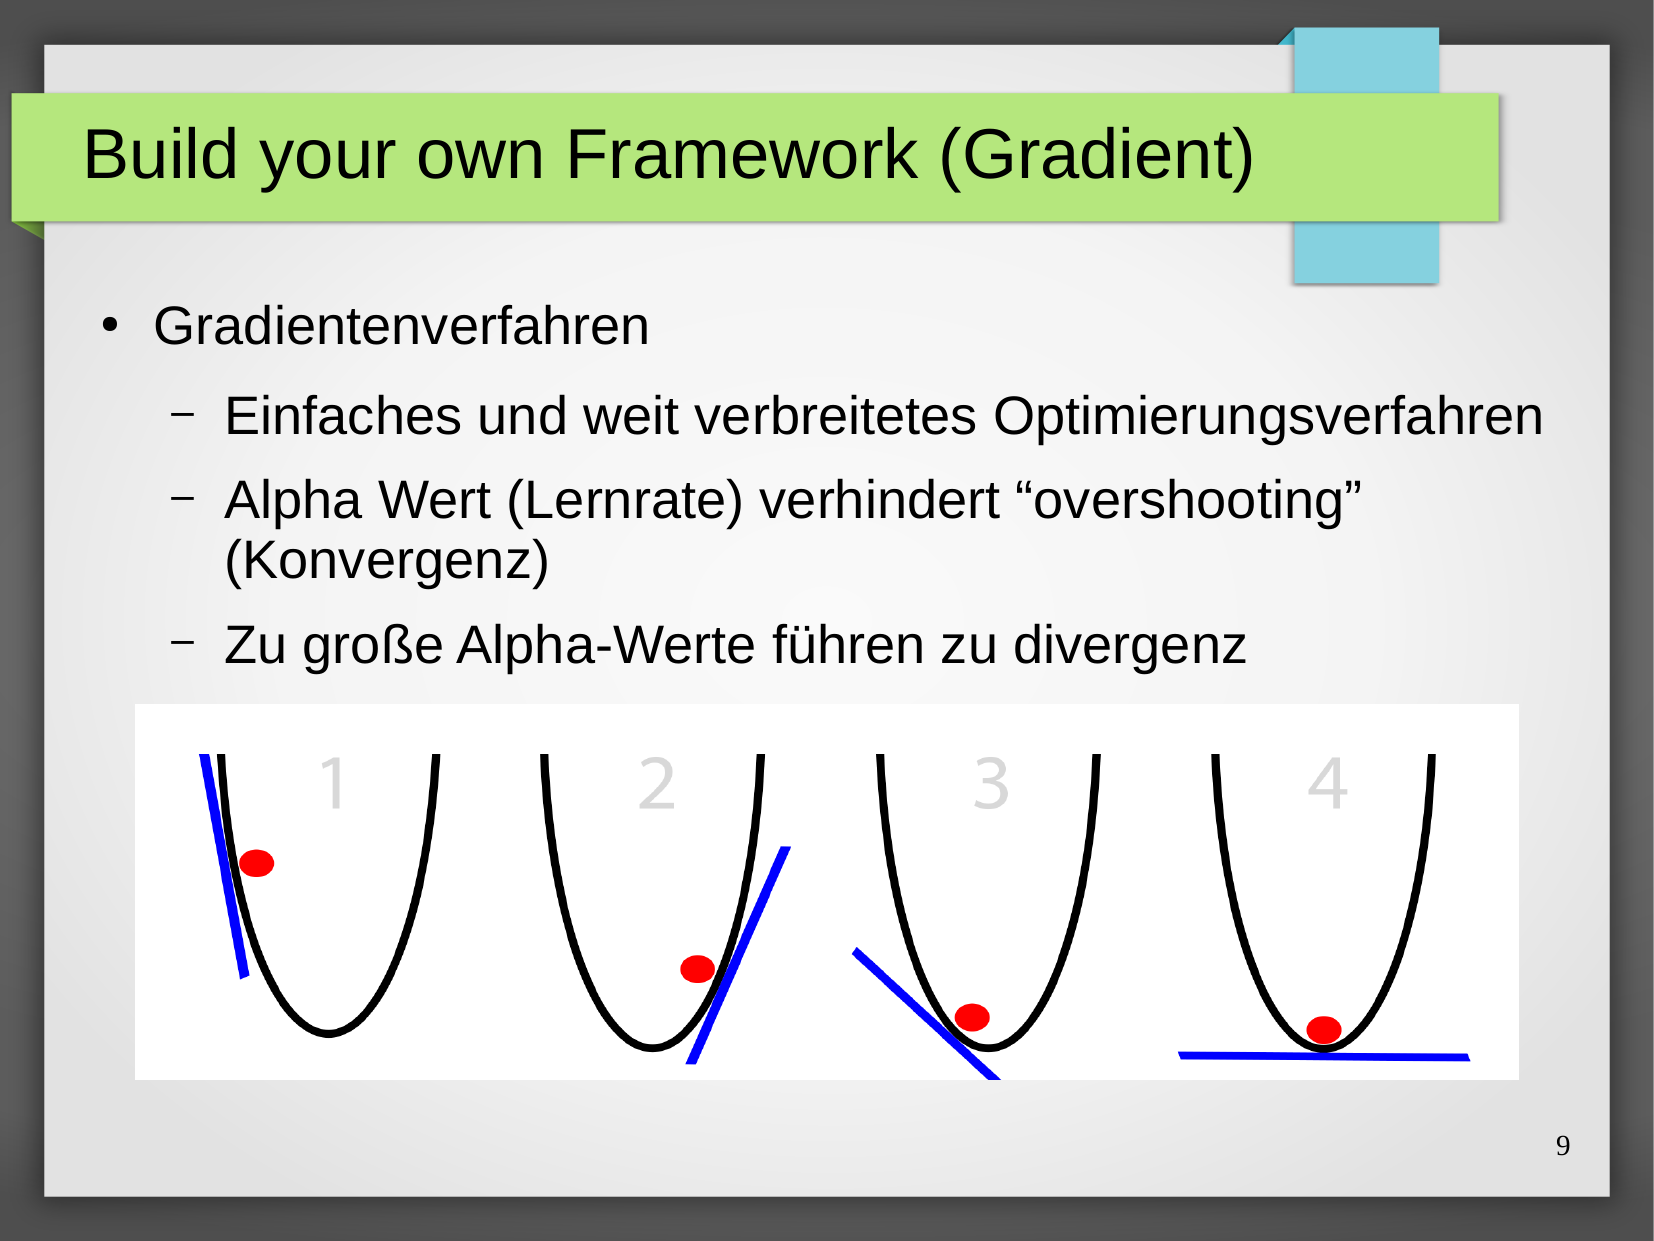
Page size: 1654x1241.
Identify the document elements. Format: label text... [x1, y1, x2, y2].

list Gradientenverfahren Einfaches und weit verbreitetes Optimierungsverfahren Alpha Wert (Lernrate) verhindert “overshooting” (Konvergenz) Zu große Alpha-Werte führen zu divergenz [82, 295, 1571, 1015]
title Build your own Framework (Gradient) [82, 94, 1264, 213]
picture [0, 0, 1654, 1241]
